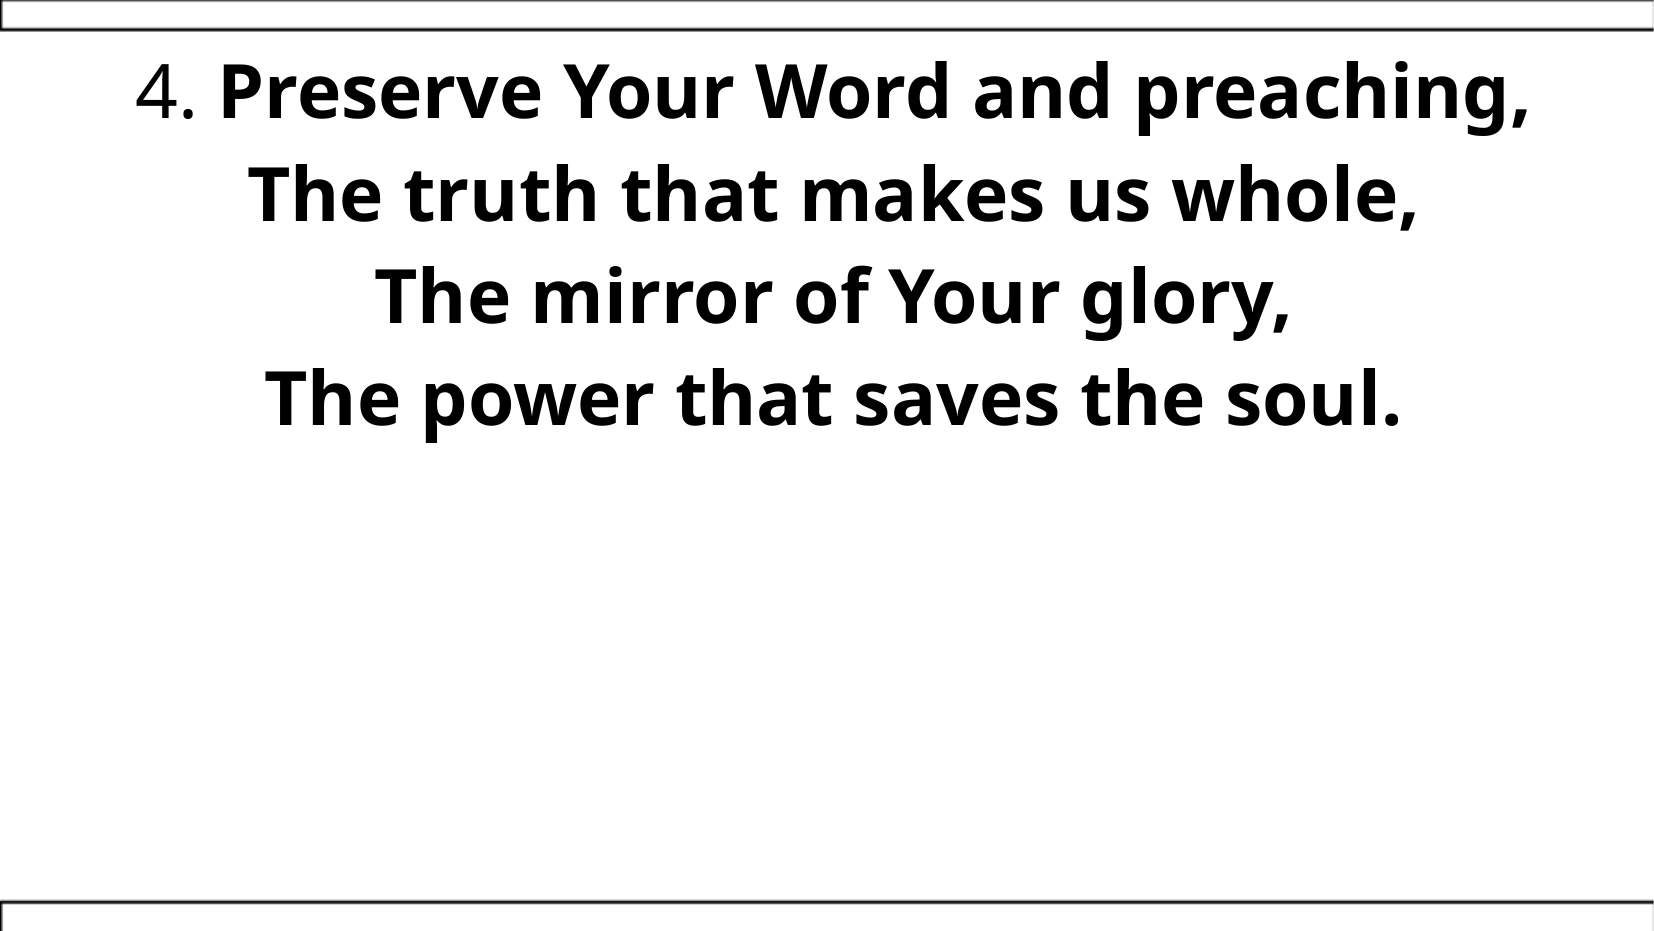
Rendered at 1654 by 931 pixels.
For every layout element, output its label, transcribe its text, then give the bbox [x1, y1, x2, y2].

text_box 4. Preserve Your Word and preaching, The truth that makes us whole, The mirror of Your glory, The power that saves the soul. [98, 31, 1569, 446]
picture [0, 0, 1654, 931]
